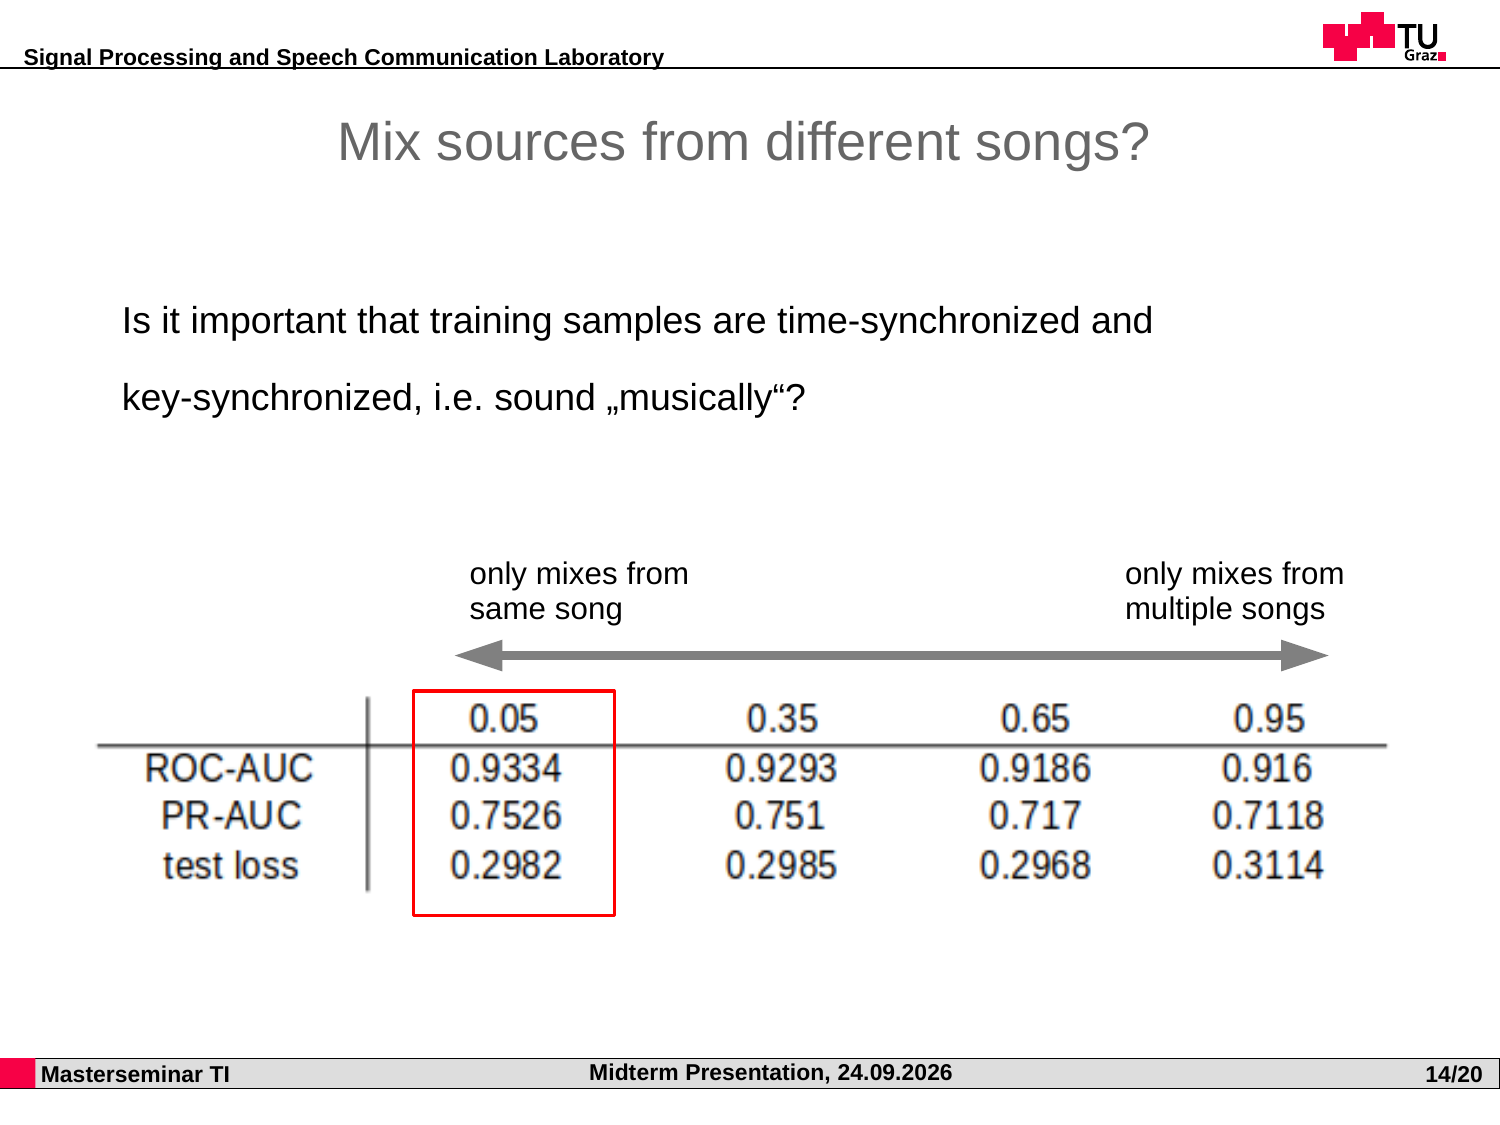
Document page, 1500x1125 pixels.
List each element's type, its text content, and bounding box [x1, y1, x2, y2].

text_box only mixes from same song [454, 549, 745, 669]
list Is it important that training samples are time-synchronized and key-synchronized, i.e. sound „musically“? [107, 266, 1382, 591]
list Mix sources from different songs? [107, 106, 1382, 201]
picture [415, 693, 613, 896]
picture [70, 676, 1418, 896]
text_box only mixes from multiple songs [1110, 549, 1371, 634]
